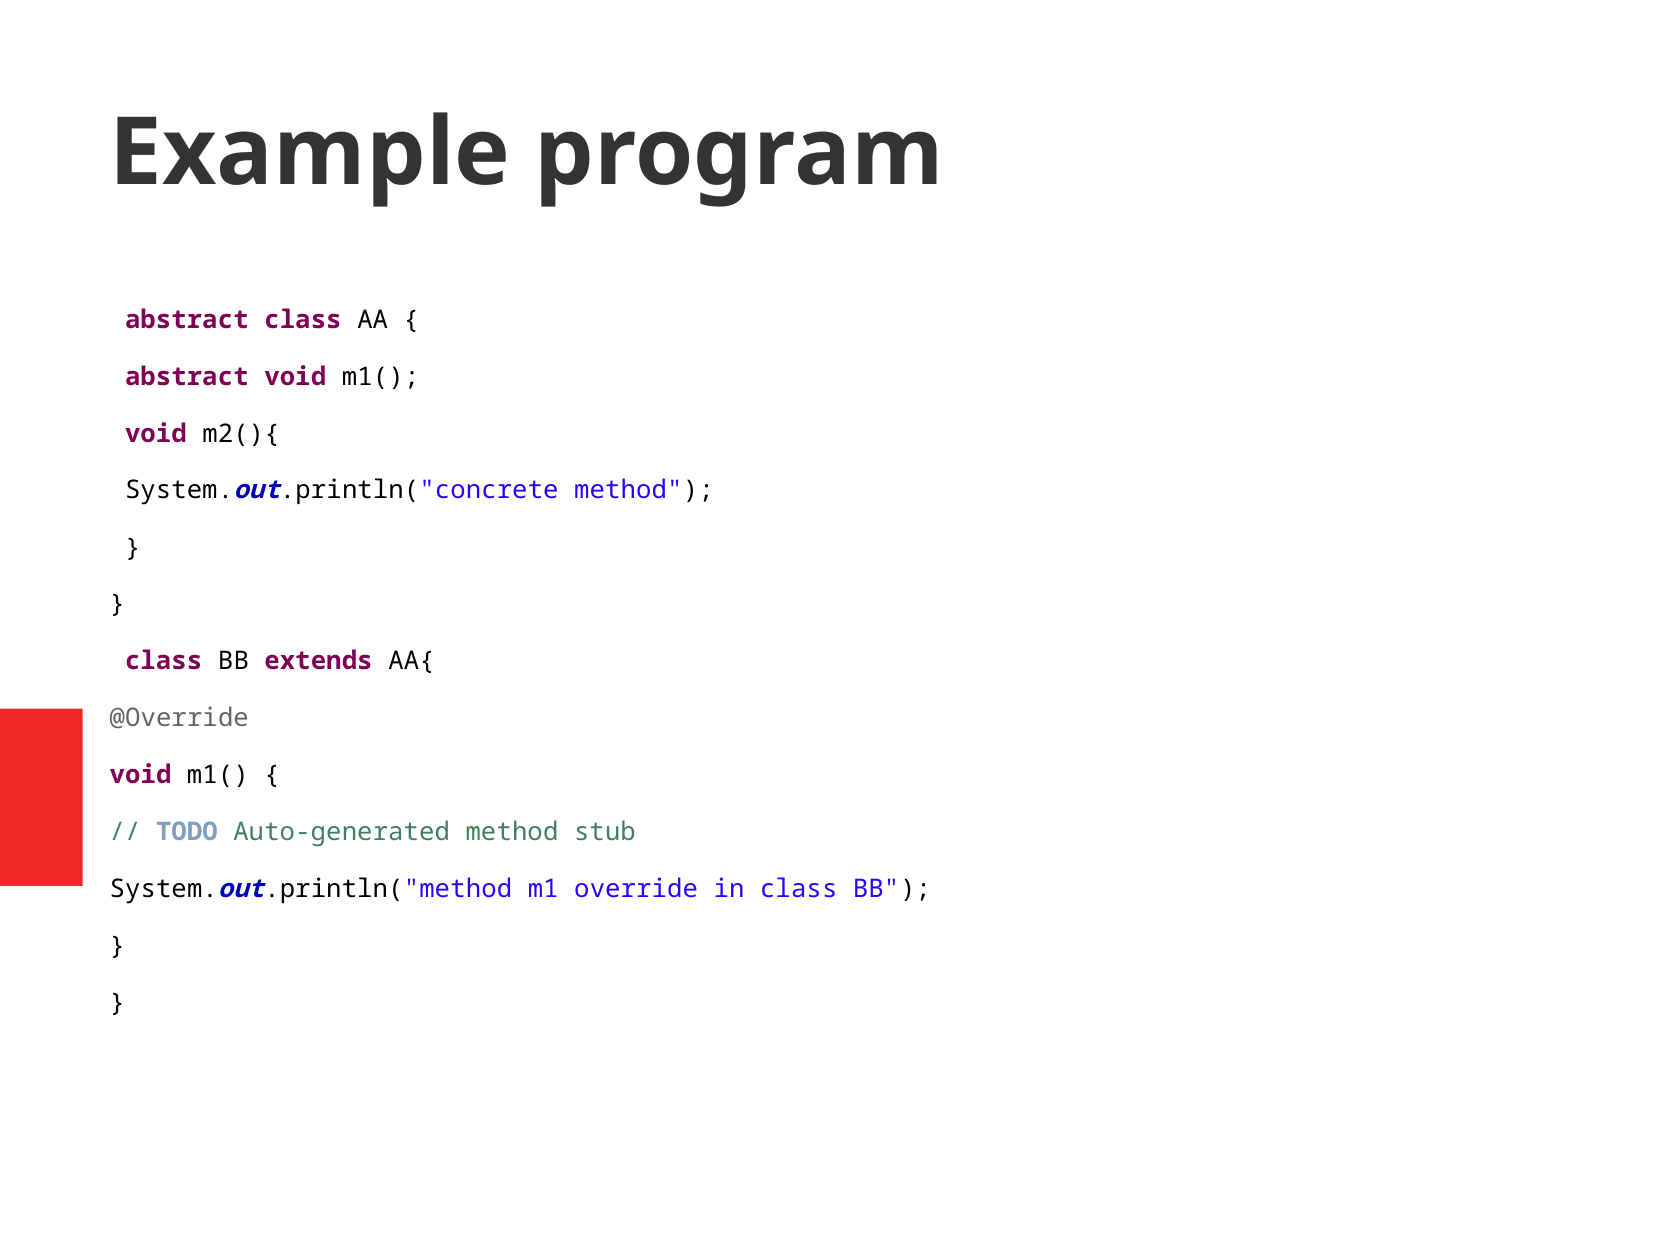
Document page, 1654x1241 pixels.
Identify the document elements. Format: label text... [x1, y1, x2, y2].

list abstract class AA { abstract void m1(); void m2(){ System.out.println("concrete method"); } } class BB extends AA{ @Override void m1() { // TODO Auto-generated method stub System.out.println("method m1 override in class BB"); } } [109, 300, 1516, 1021]
title Example program [109, 30, 1516, 267]
